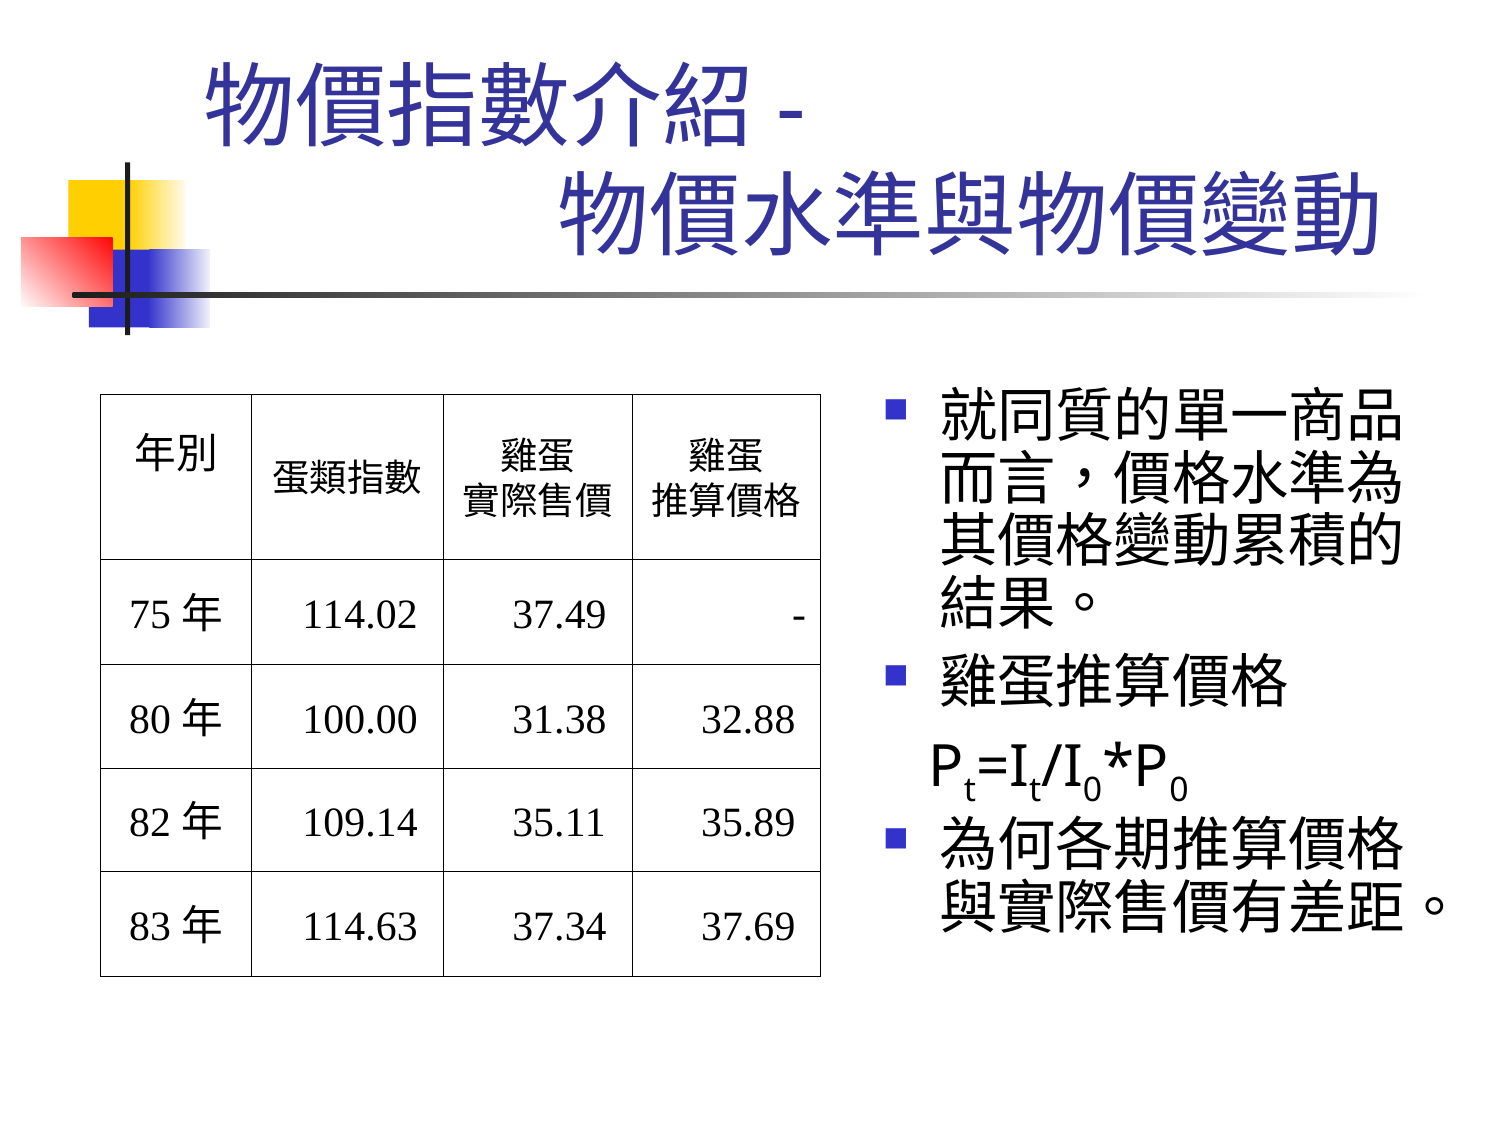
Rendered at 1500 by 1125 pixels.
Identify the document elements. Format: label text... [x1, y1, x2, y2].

table_cell 82年 [101, 769, 251, 871]
table_cell 114.02 [252, 560, 443, 664]
table_cell 37.49 [444, 560, 632, 664]
table_cell 37.69 [633, 872, 820, 976]
table_cell 75年 [101, 560, 251, 664]
table_header 蛋類指數 [252, 395, 443, 559]
table_cell 109.14 [252, 769, 443, 871]
table_cell 35.11 [444, 769, 632, 871]
table_cell - [633, 560, 820, 664]
list 就同質的單一商品而言，價格水準為其價格變動累積的結果。 雞蛋推算價格 Pt=It/I0*P0 為何各期推算價格與實際售價有差距。 [868, 378, 1469, 1012]
table_header 雞蛋 實際售價 [444, 395, 632, 559]
table_cell 100.00 [252, 665, 443, 768]
table_cell 35.89 [633, 769, 820, 871]
table_header 年別 [101, 395, 251, 559]
title 物價指數介紹- 物價水準與物價變動 [188, 35, 1468, 276]
table_cell 31.38 [444, 665, 632, 768]
table_header 雞蛋 推算價格 [633, 395, 820, 559]
table_cell 37.34 [444, 872, 632, 976]
table_cell 114.63 [252, 872, 443, 976]
table_cell 32.88 [633, 665, 820, 768]
table_cell 83年 [101, 872, 251, 976]
table_cell 80年 [101, 665, 251, 768]
